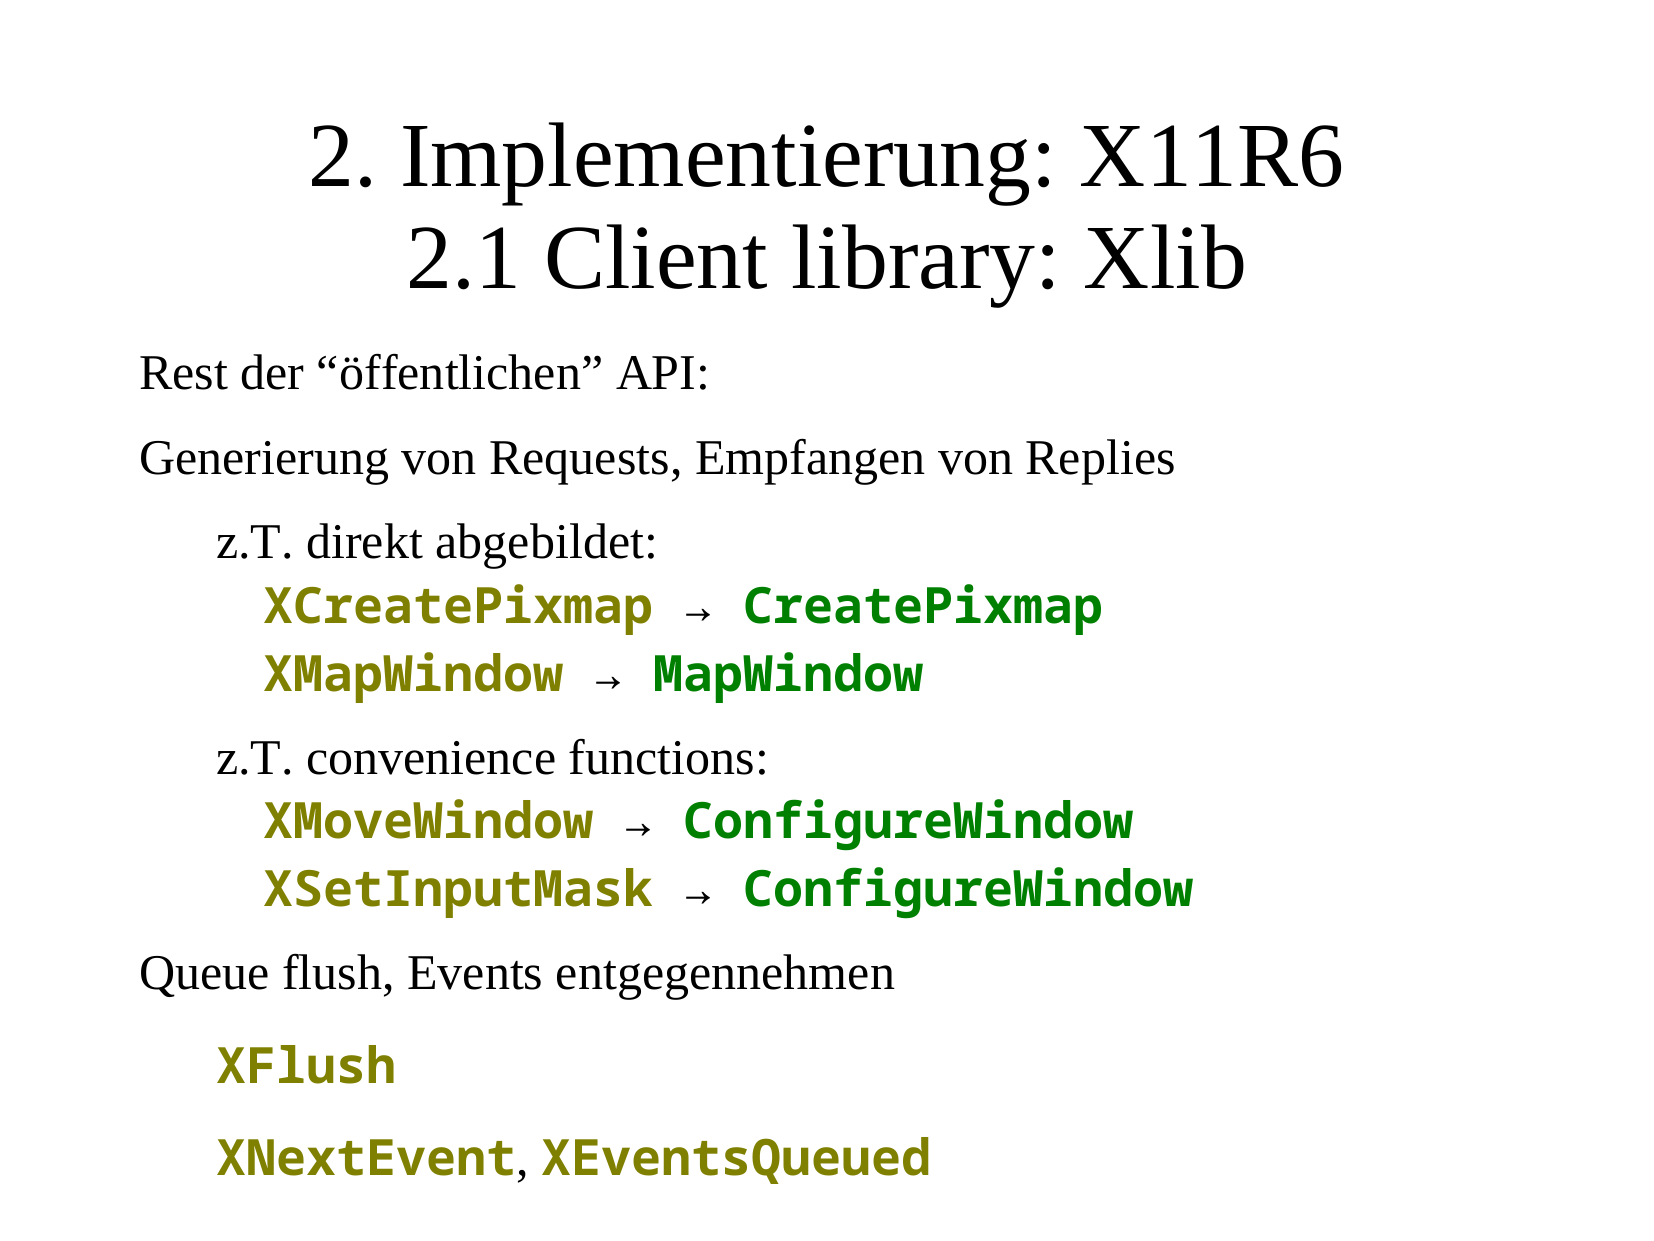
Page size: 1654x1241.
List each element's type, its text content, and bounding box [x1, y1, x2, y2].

list Rest der “öffentlichen” API: Generierung von Requests, Empfangen von Replies z.T. direkt abgebildet: XCreatePixmap → CreatePixmap XMapWindow → MapWindow z.T. convenience functions: XMoveWindow → ConfigureWindow XSetInputMask → ConfigureWindow Queue flush, Events entgegennehmen XFlush XNextEvent, XEventsQueued [121, 344, 1534, 1152]
title 2. Implementierung: X11R6 2.1 Client library: Xlib [121, 102, 1534, 311]
